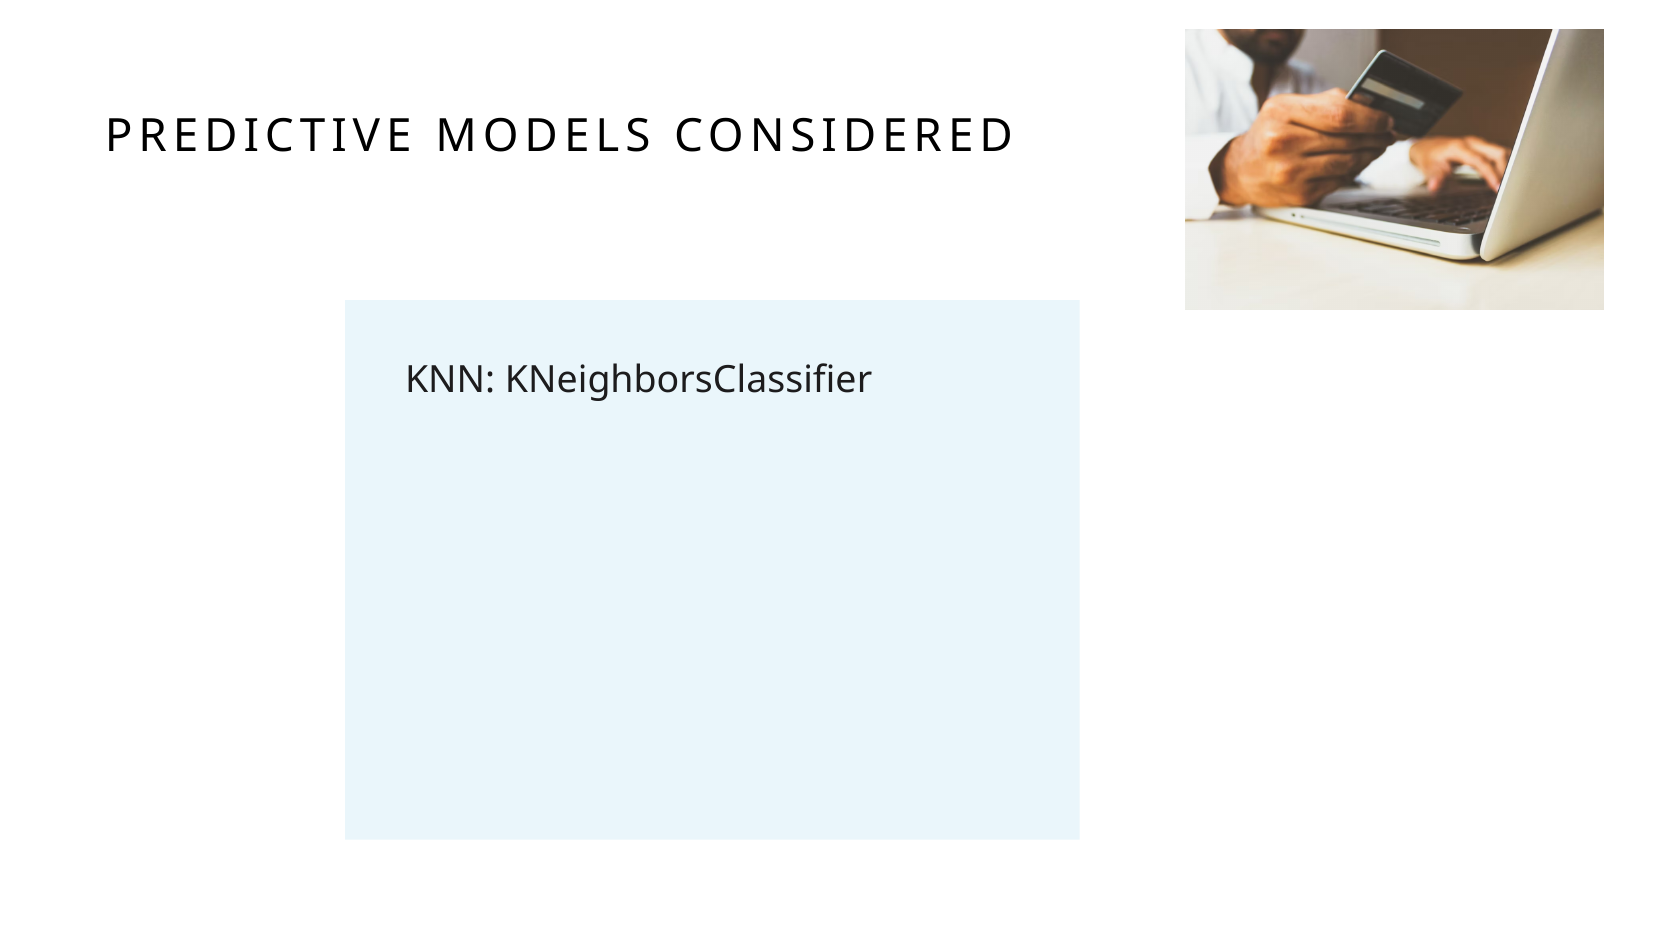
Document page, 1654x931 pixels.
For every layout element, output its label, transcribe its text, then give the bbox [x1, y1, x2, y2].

picture [1185, 29, 1604, 310]
text_box Predictive Models considered [90, 94, 1231, 181]
text_box KNN: KNeighborsClassifier [345, 300, 1080, 840]
